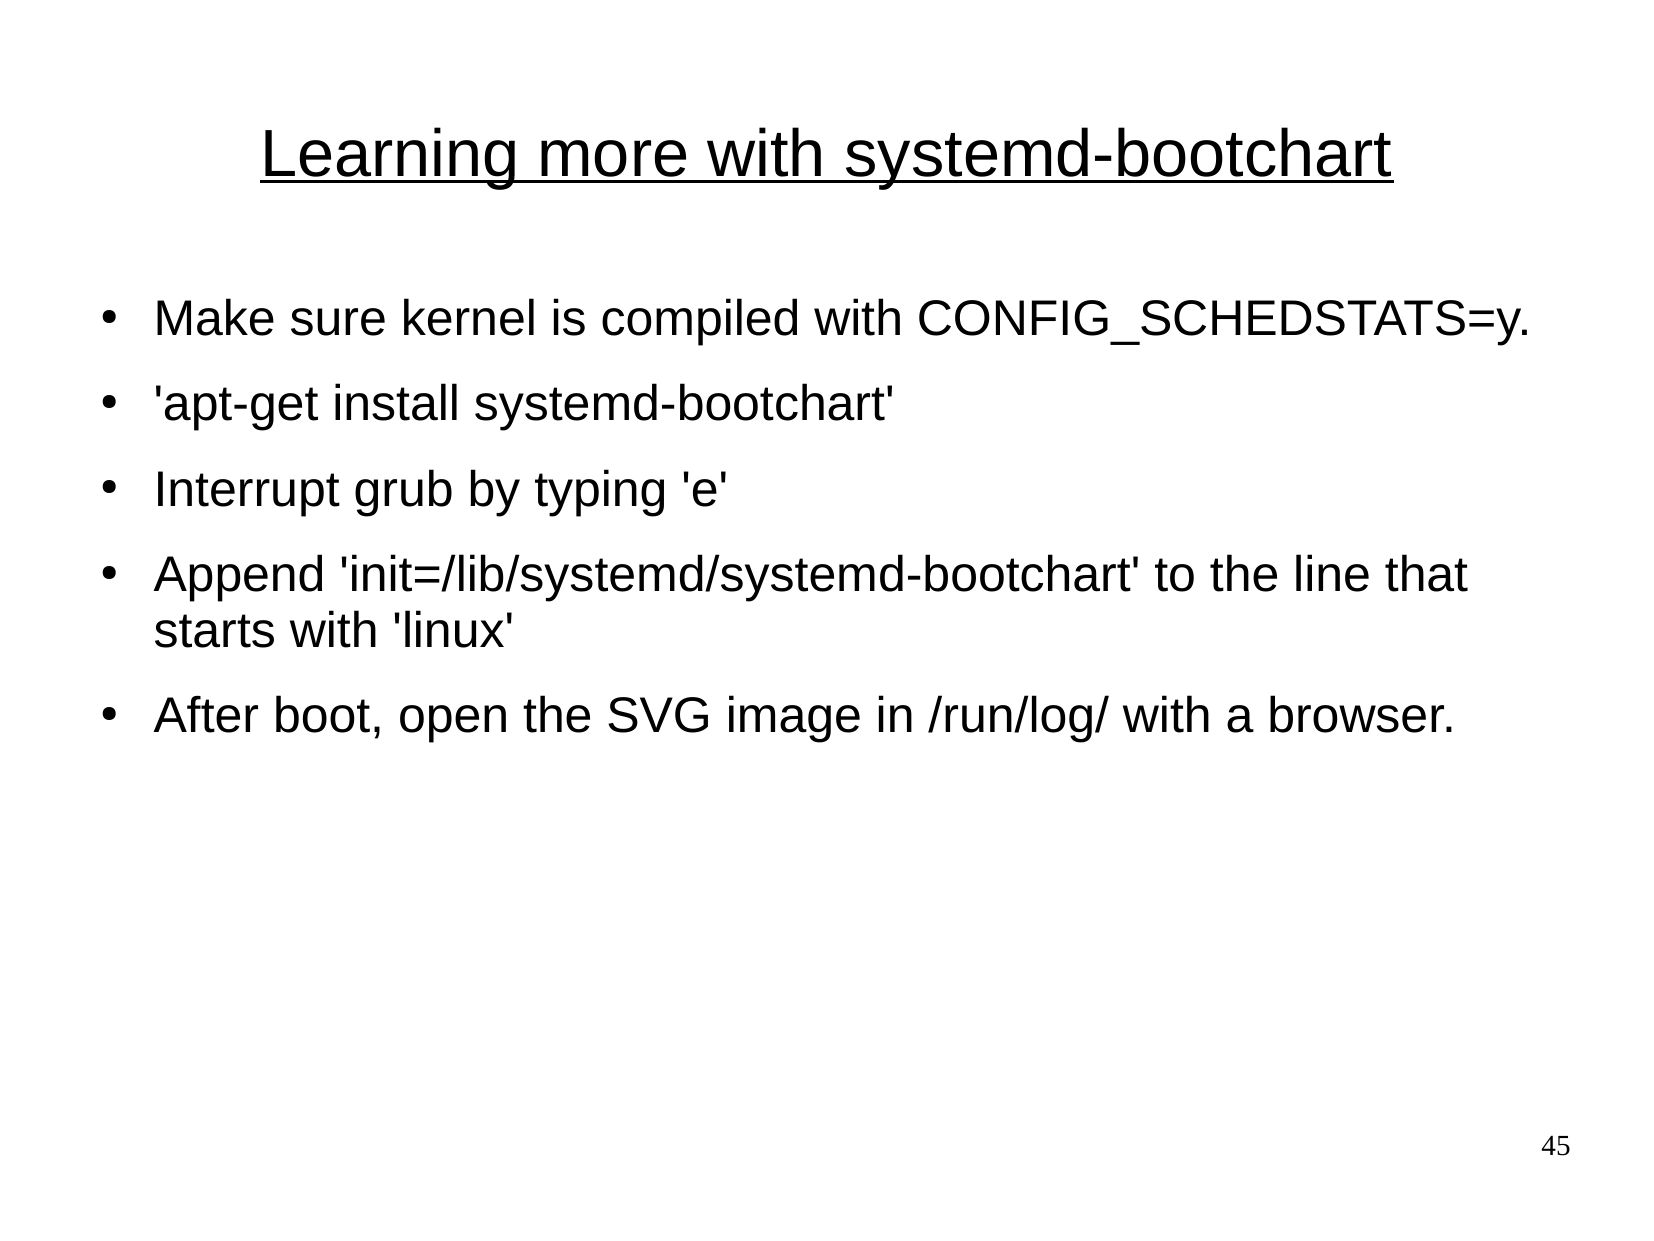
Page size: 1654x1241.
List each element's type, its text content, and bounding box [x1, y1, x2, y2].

title Learning more with systemd-bootchart [82, 49, 1571, 257]
list Make sure kernel is compiled with CONFIG_SCHEDSTATS=y. 'apt-get install systemd-bootchart' Interrupt grub by typing 'e' Append 'init=/lib/systemd/systemd-bootchart' to the line that starts with 'linux' After boot, open the SVG image in /run/log/ with a browser. [82, 290, 1571, 1010]
